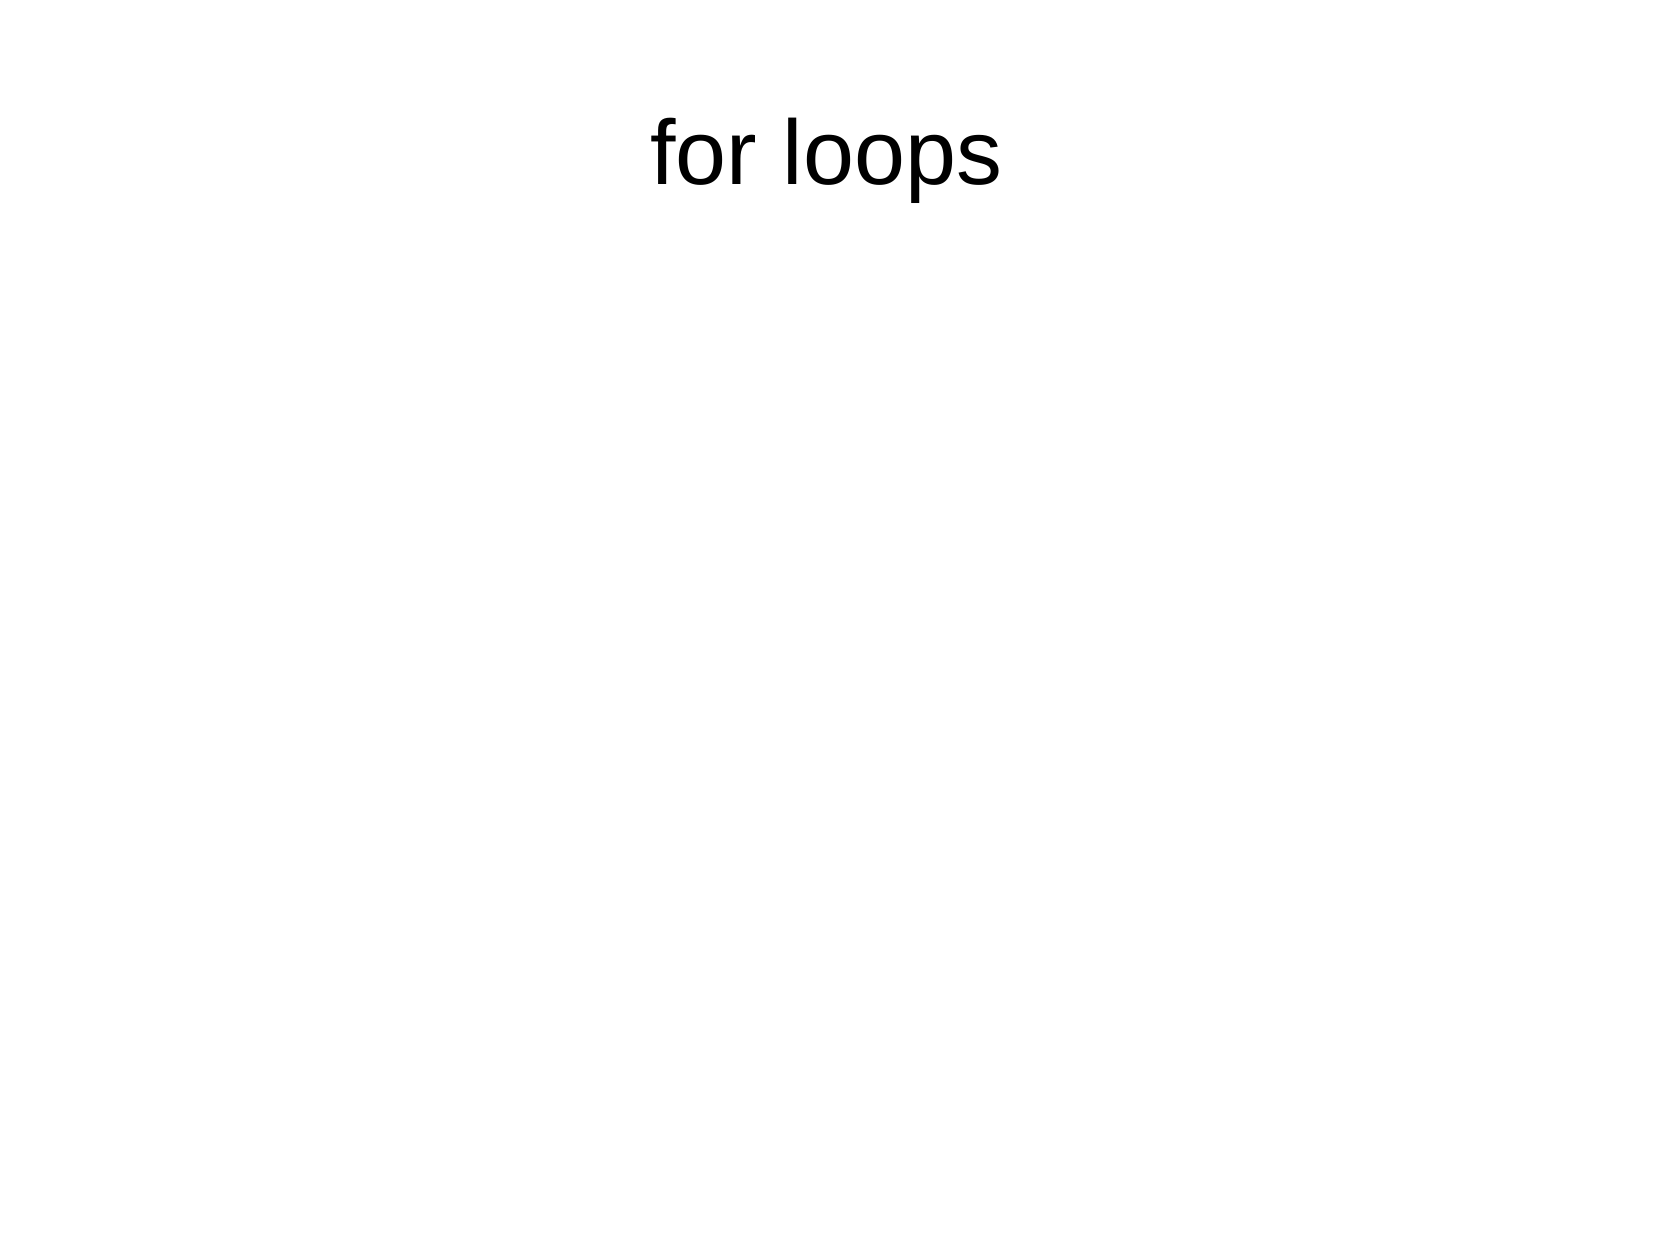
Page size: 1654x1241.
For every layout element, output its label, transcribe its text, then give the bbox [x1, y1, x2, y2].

title for loops [82, 49, 1571, 257]
